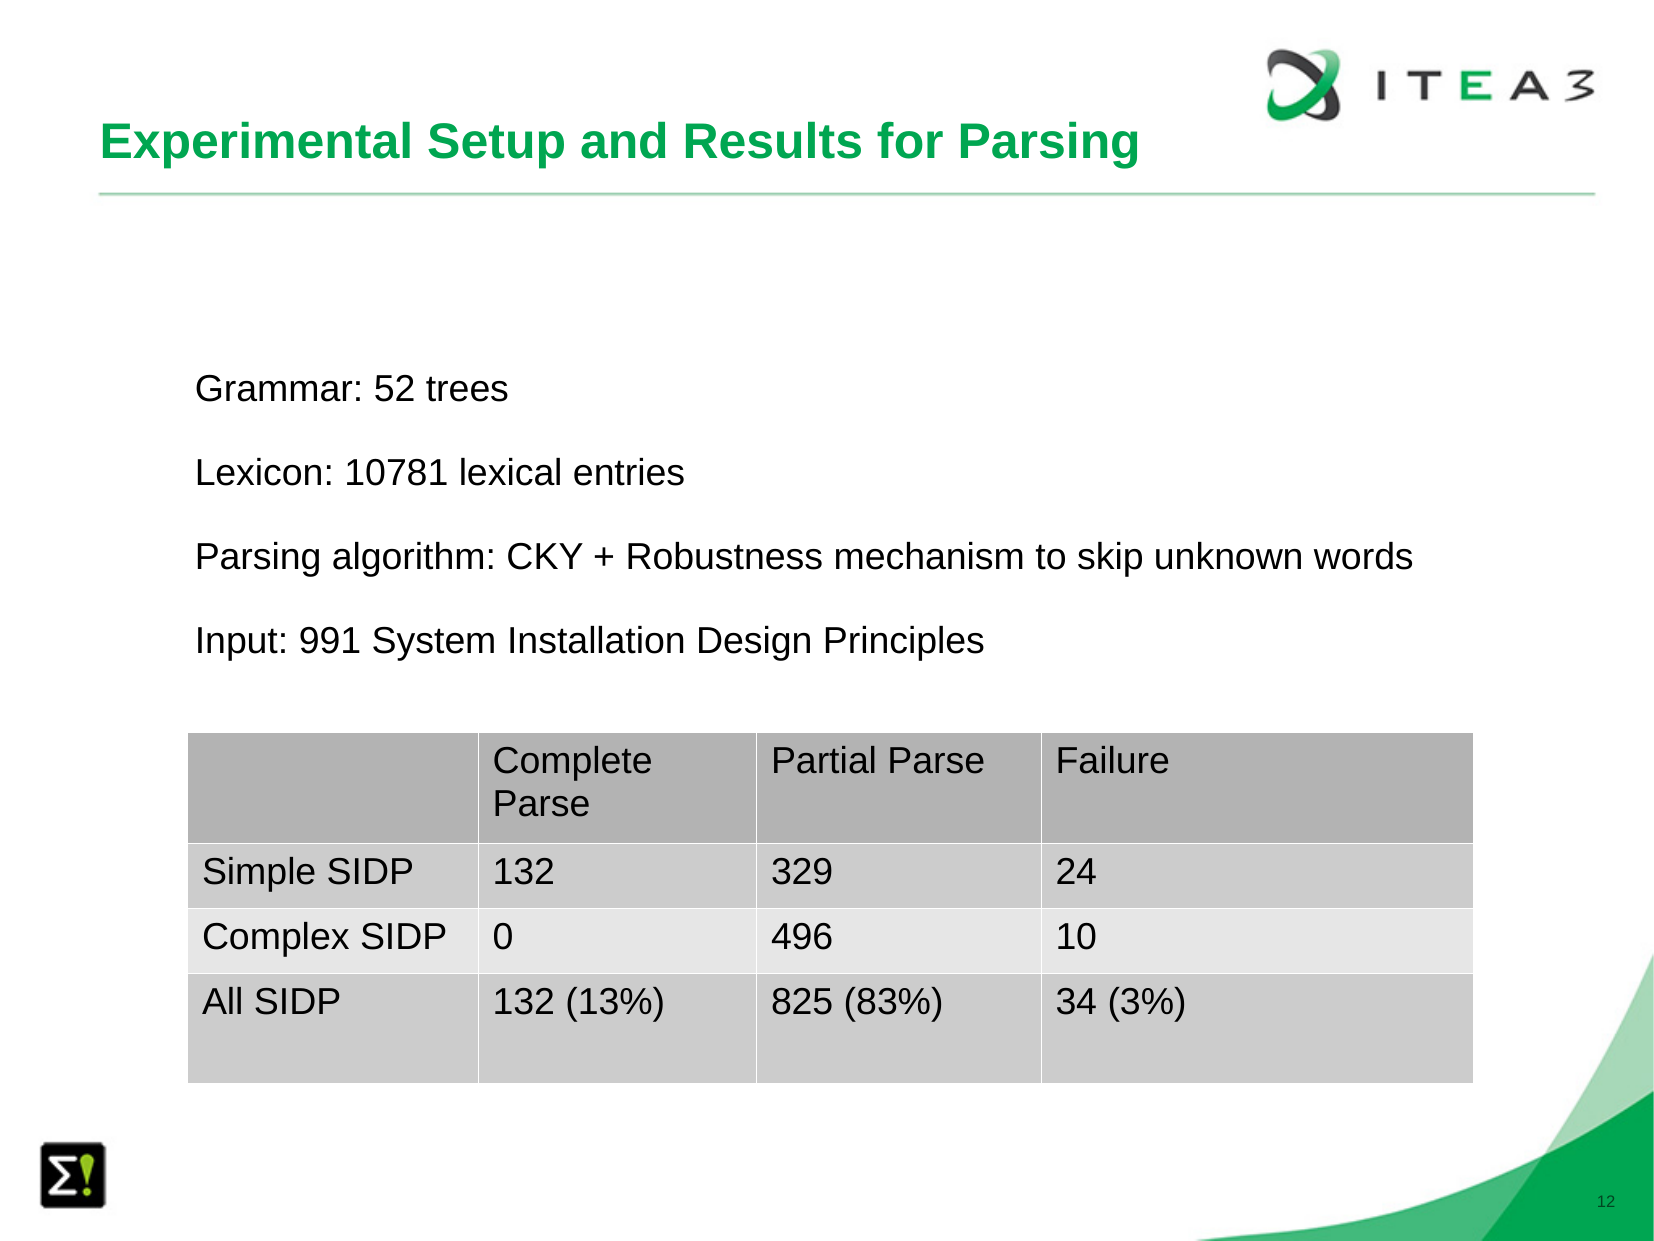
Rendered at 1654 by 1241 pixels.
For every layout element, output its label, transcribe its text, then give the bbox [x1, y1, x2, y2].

table_cell 132 (13%) [479, 974, 756, 1083]
picture [0, 0, 1654, 1241]
table_cell 496 [757, 909, 1041, 973]
table_header Failure [1042, 733, 1473, 843]
table_cell 24 [1042, 844, 1473, 908]
table_cell 34 (3%) [1042, 974, 1473, 1083]
table_cell All SIDP [188, 974, 478, 1083]
table_cell 10 [1042, 909, 1473, 973]
table_cell 825 (83%) [757, 974, 1041, 1083]
list [84, 240, 1595, 1153]
text_box Grammar: 52 trees Lexicon: 10781 lexical entries Parsing algorithm: CKY + Robustness mechanism to skip unknown words Input: 991 System Installation Design Principles [180, 360, 1471, 1006]
title Experimental Setup and Results for Parsing [84, 25, 1211, 176]
table_cell 132 [479, 844, 756, 908]
table_cell 329 [757, 844, 1041, 908]
table_cell Simple SIDP [188, 844, 478, 908]
table_cell Complex SIDP [188, 909, 478, 973]
table_header Complete Parse [479, 733, 756, 843]
table_cell 0 [479, 909, 756, 973]
table_header Partial Parse [757, 733, 1041, 843]
table_header [188, 733, 478, 843]
